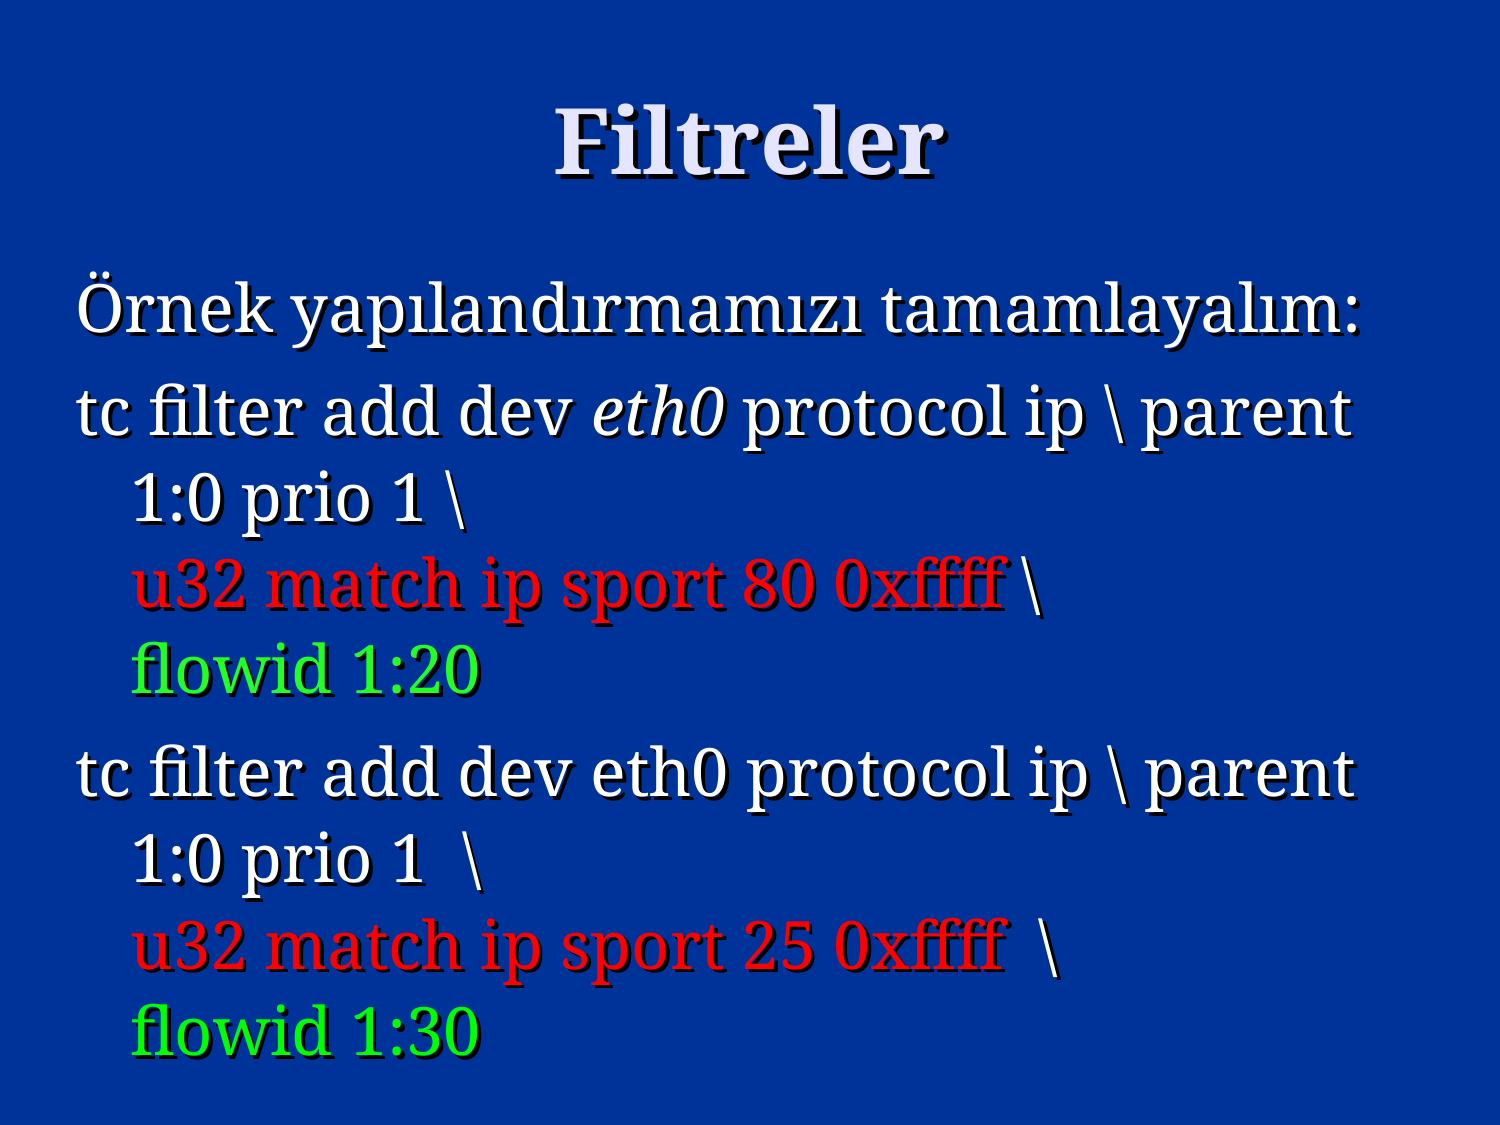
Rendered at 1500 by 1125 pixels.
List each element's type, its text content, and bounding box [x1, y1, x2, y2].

list Örnek yapılandırmamızı tamamlayalım: tc filter add dev eth0 protocol ip \ parent 1:0 prio 1 \ u32 match ip sport 80 0xffff \ flowid 1:20 tc filter add dev eth0 protocol ip \ parent 1:0 prio 1 \ u32 match ip sport 25 0xffff \ flowid 1:30 [74, 263, 1425, 1040]
title Filtreler [74, 31, 1425, 246]
